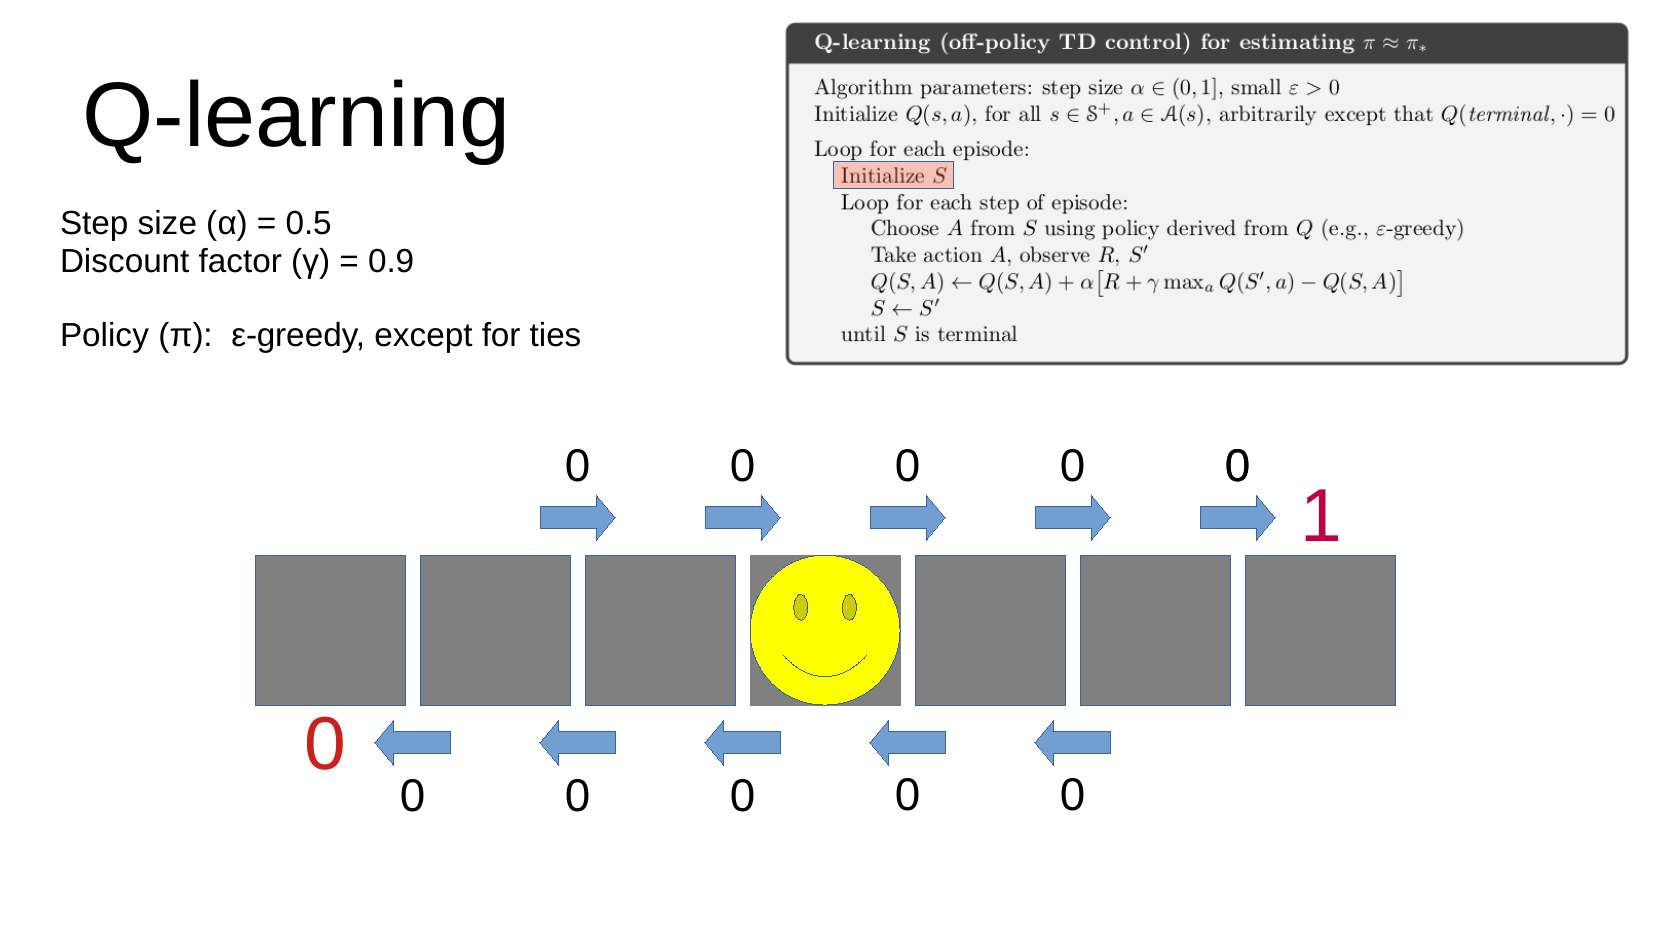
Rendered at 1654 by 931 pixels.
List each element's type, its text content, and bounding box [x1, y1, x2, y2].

text_box [420, 555, 571, 706]
title Q-learning [82, 37, 773, 193]
text_box [255, 555, 406, 706]
text_box [1200, 511, 1268, 541]
title 0 [273, 698, 379, 789]
text_box [1034, 720, 1111, 750]
picture [773, 14, 1637, 376]
text_box [1080, 555, 1231, 706]
title 0 [1020, 750, 1126, 840]
text_box [1035, 511, 1111, 541]
text_box [750, 555, 901, 706]
title 0 [855, 420, 961, 511]
text_box [705, 511, 781, 541]
title 0 [360, 750, 466, 841]
text_box [585, 555, 736, 706]
text_box [870, 511, 946, 541]
title 0 [525, 420, 631, 511]
title 1 [1268, 471, 1374, 561]
title 0 [525, 750, 631, 841]
title 0 [690, 750, 796, 841]
title 0 [1020, 420, 1126, 511]
text_box [1245, 555, 1396, 706]
text_box [704, 720, 781, 750]
text_box [539, 720, 616, 750]
text_box [833, 161, 954, 189]
text_box [915, 555, 1066, 706]
text_box [540, 511, 616, 541]
title 0 [690, 420, 796, 511]
title Step size (α) = 0.5 Discount factor (γ) = 0.9 Policy (π): ε-greedy, except for ties [60, 186, 616, 409]
text_box [379, 720, 451, 750]
text_box [869, 720, 946, 750]
title 0 [1185, 420, 1291, 511]
title 0 [855, 750, 961, 840]
